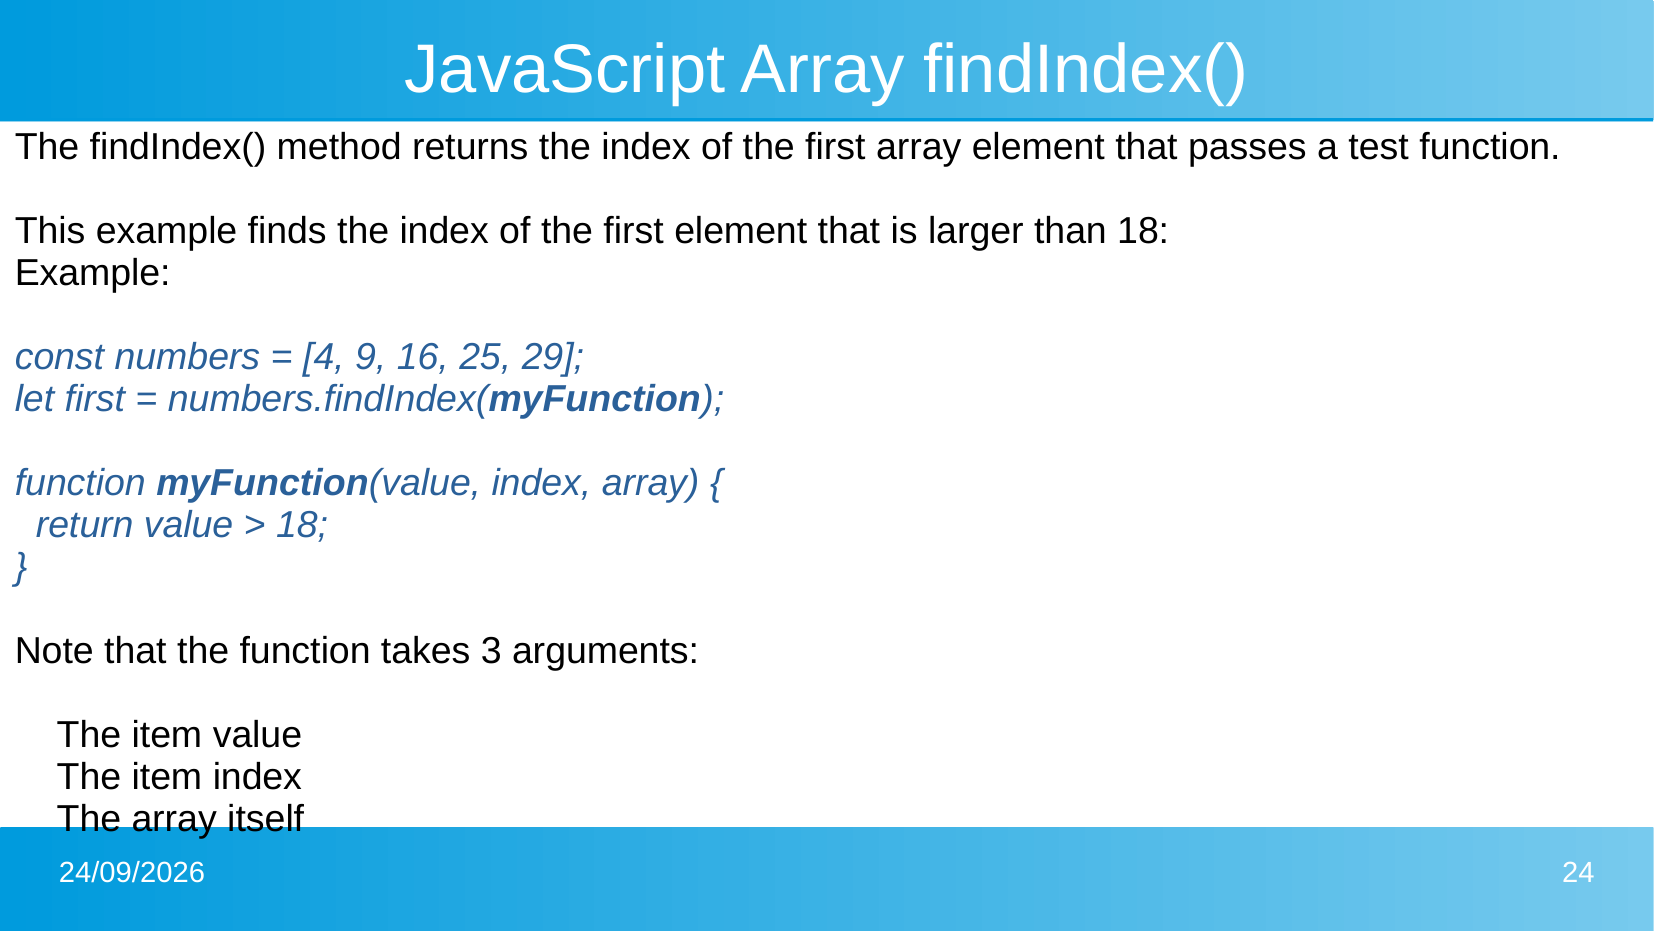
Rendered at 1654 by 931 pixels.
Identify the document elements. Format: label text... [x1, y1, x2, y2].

text_box The findIndex() method returns the index of the first array element that passes a test function. This example finds the index of the first element that is larger than 18: Example: const numbers = [4, 9, 16, 25, 29]; let first = numbers.findIndex(myFunction); function myFunction(value, index, array) { return value > 18; } Note that the function takes 3 arguments: The item value The item index The array itself [0, 118, 1654, 889]
title JavaScript Array findIndex() [59, 29, 1595, 108]
